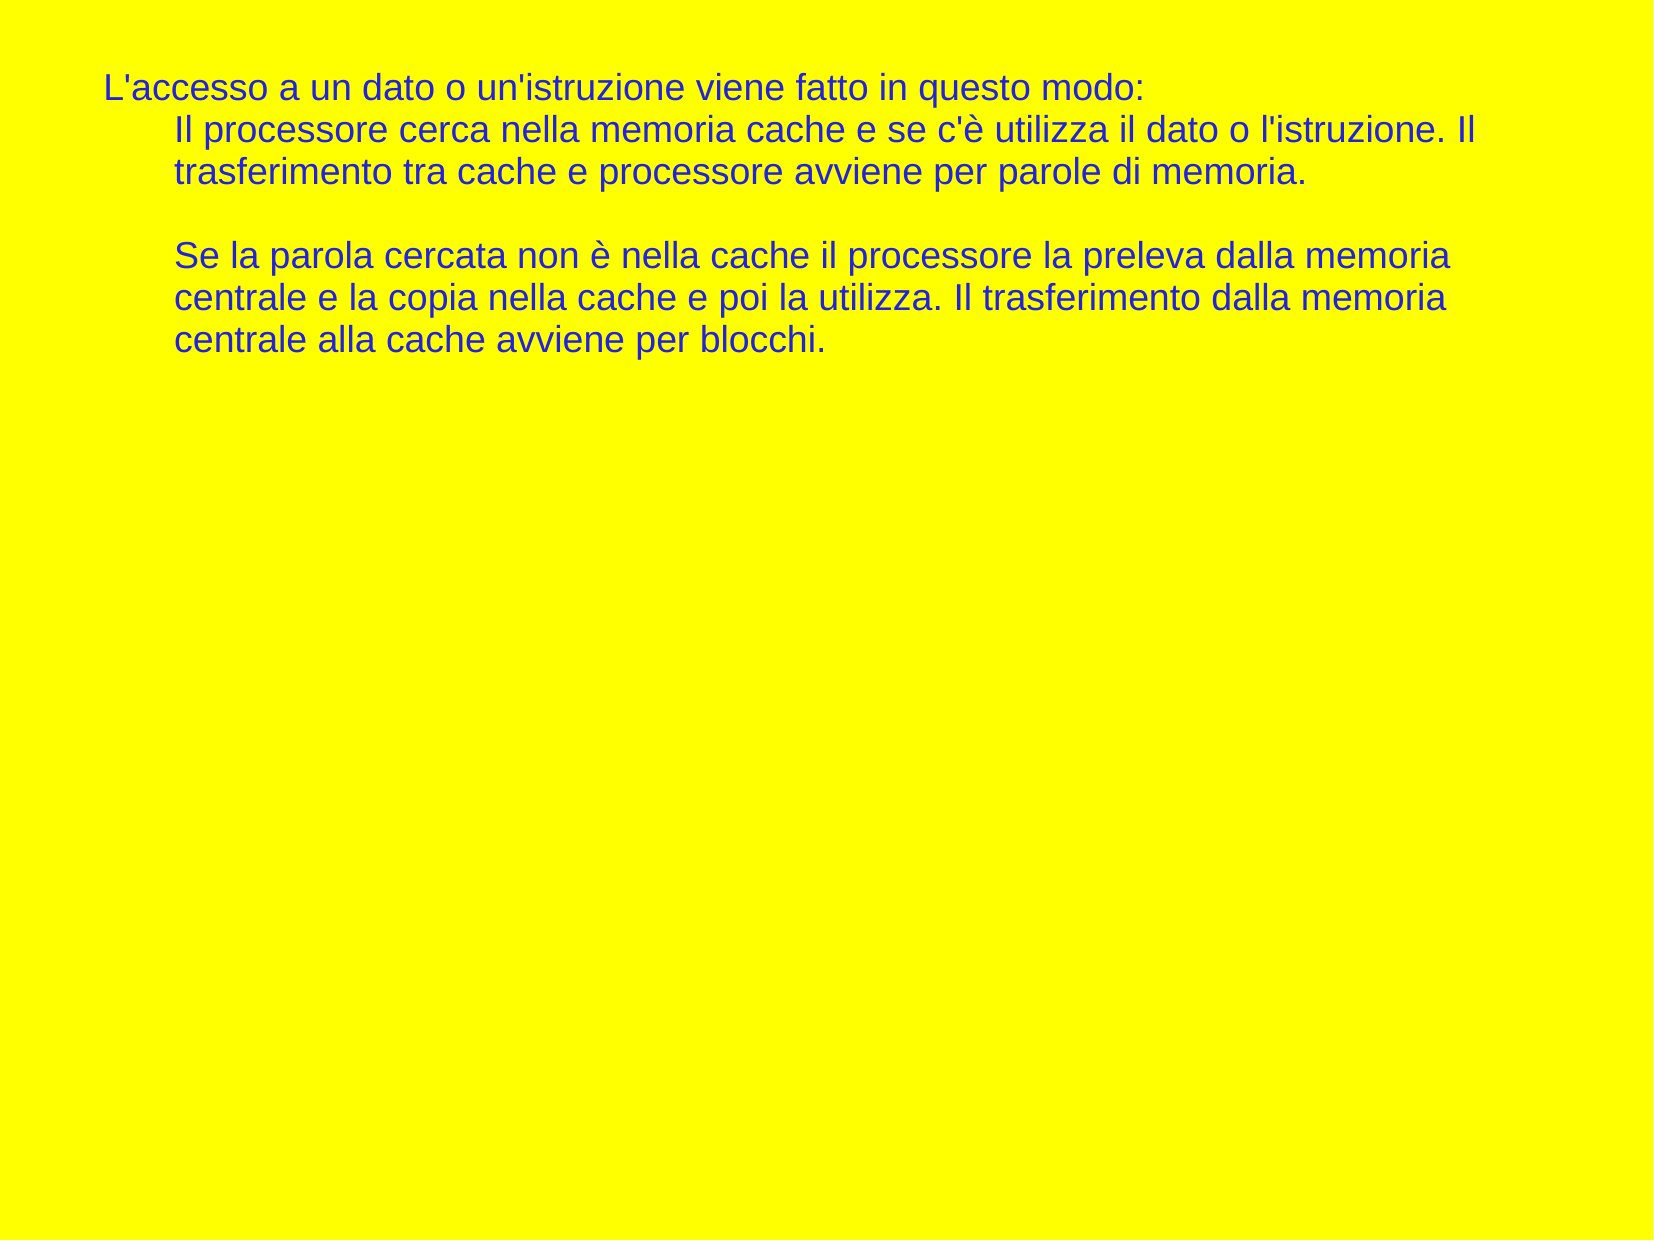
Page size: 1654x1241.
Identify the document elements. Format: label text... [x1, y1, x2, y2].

text_box L'accesso a un dato o un'istruzione viene fatto in questo modo: Il processore cerca nella memoria cache e se c'è utilizza il dato o l'istruzione. Il trasferimento tra cache e processore avviene per parole di memoria. Se la parola cercata non è nella cache il processore la preleva dalla memoria centrale e la copia nella cache e poi la utilizza. Il trasferimento dalla memoria centrale alla cache avviene per blocchi. [88, 59, 1595, 369]
